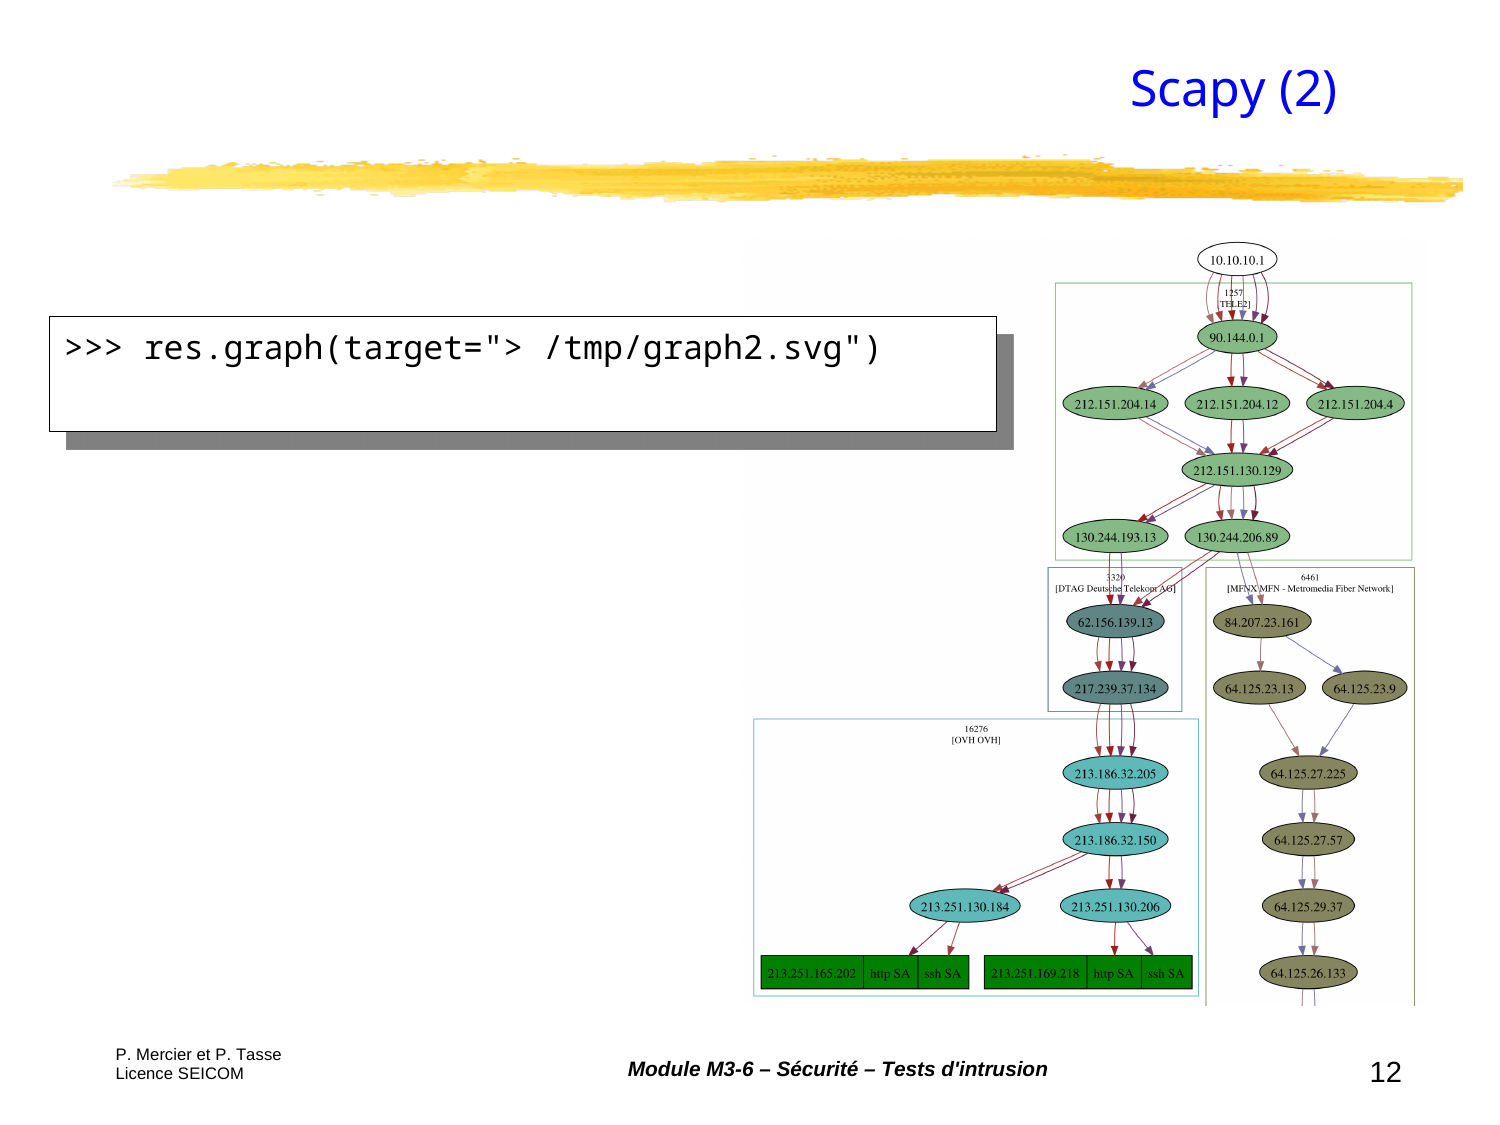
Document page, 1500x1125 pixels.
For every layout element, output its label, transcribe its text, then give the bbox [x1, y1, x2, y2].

picture [742, 238, 1426, 1006]
title Scapy (2) [62, 37, 1338, 138]
text_box >>> res.graph(target="> /tmp/graph2.svg") [49, 316, 997, 432]
picture [112, 149, 1463, 213]
